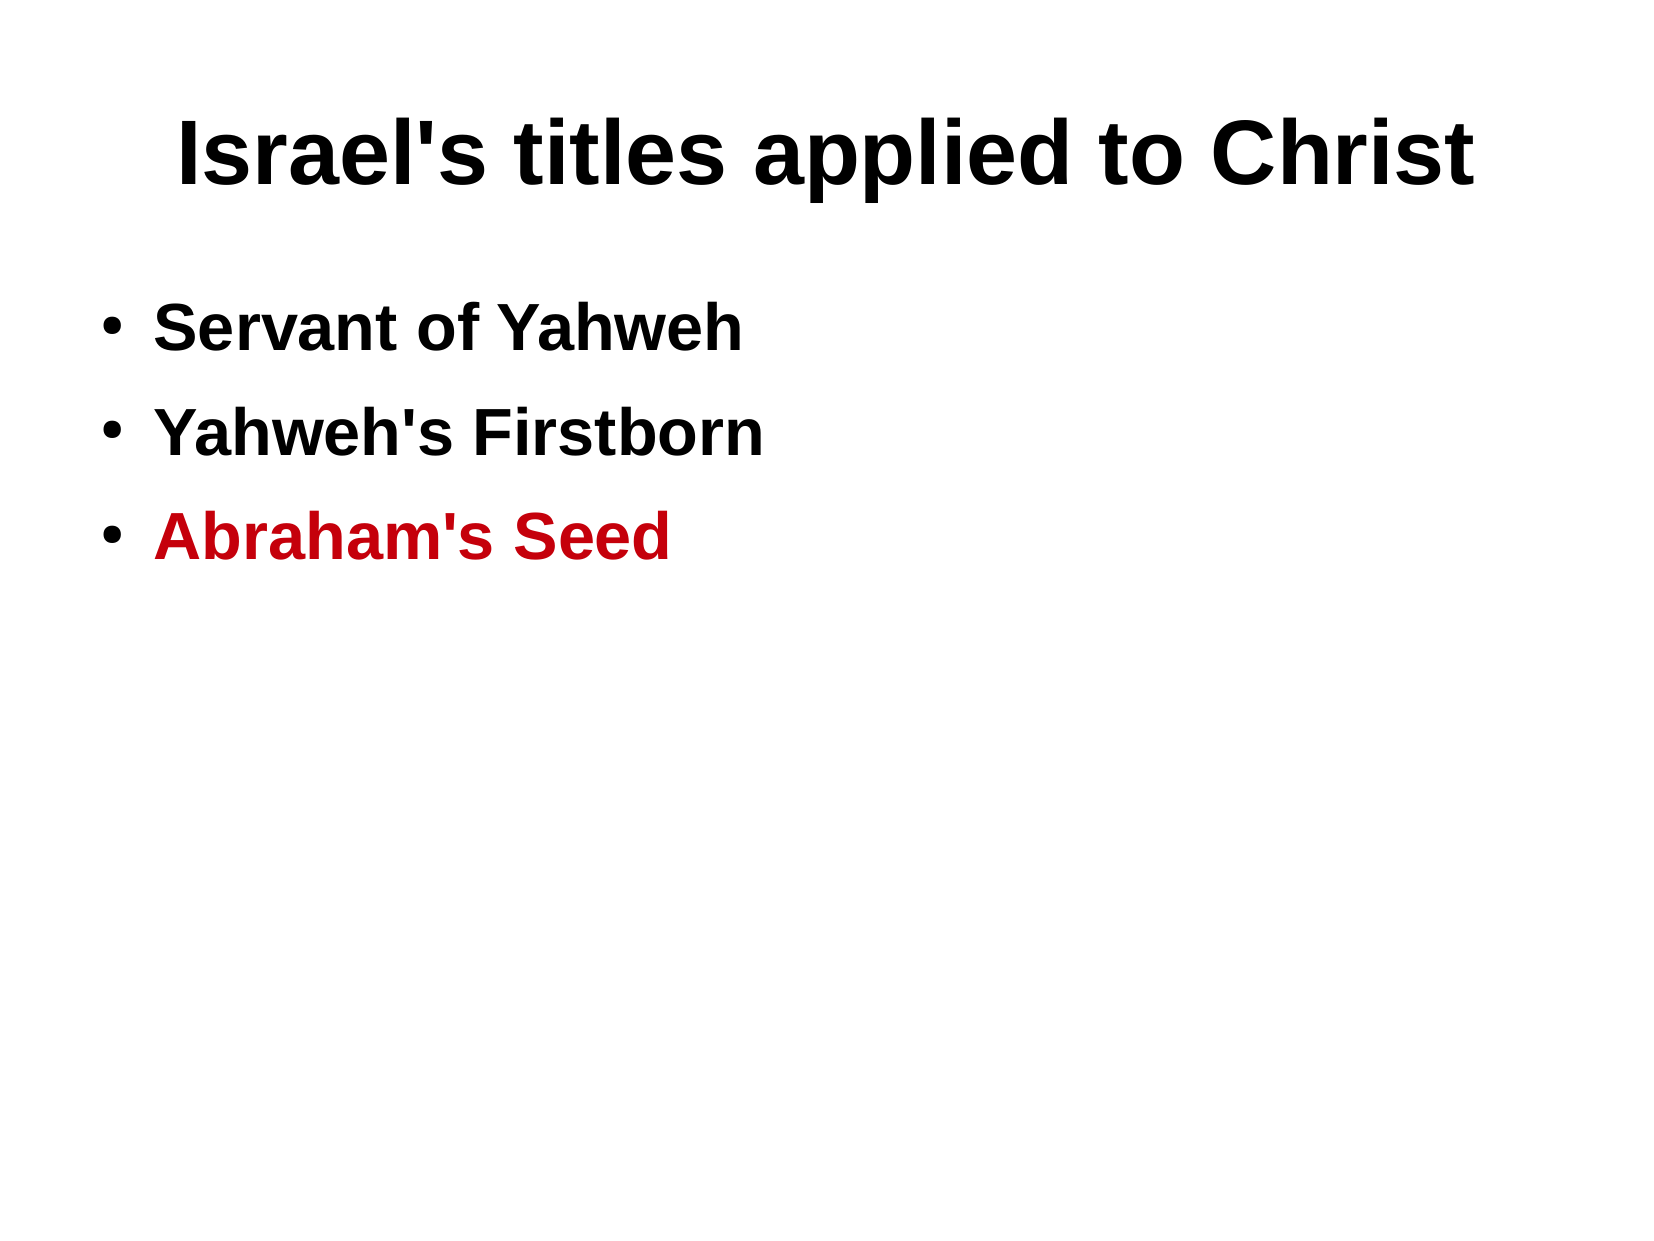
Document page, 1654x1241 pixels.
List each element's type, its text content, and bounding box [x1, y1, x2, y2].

title Israel's titles applied to Christ [82, 49, 1571, 257]
list Servant of Yahweh Yahweh's Firstborn Abraham's Seed [82, 290, 1571, 1109]
